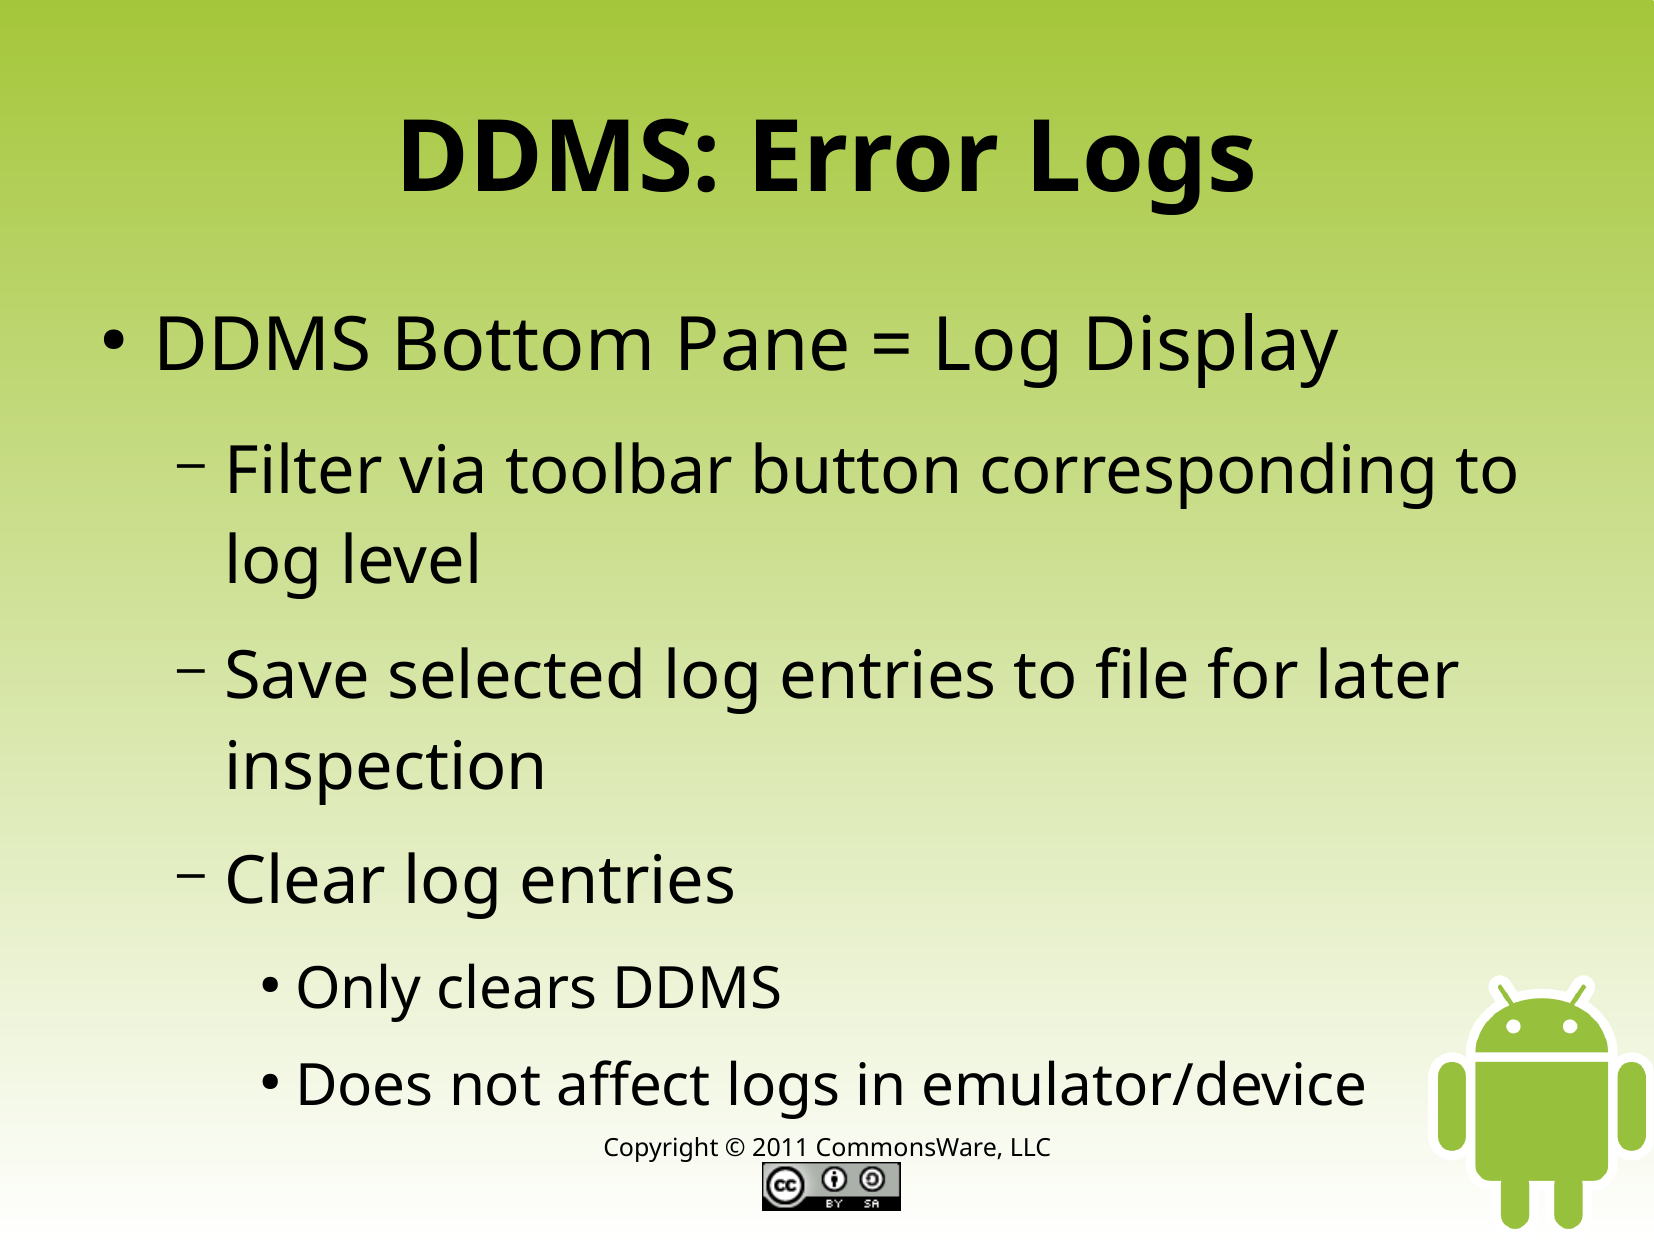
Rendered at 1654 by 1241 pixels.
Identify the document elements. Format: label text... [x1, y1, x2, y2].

title DDMS: Error Logs [82, 49, 1571, 257]
picture [1428, 975, 1654, 1238]
list DDMS Bottom Pane = Log Display Filter via toolbar button corresponding to log level Save selected log entries to file for later inspection Clear log entries Only clears DDMS Does not affect logs in emulator/device [82, 290, 1538, 1088]
picture [762, 1162, 901, 1211]
